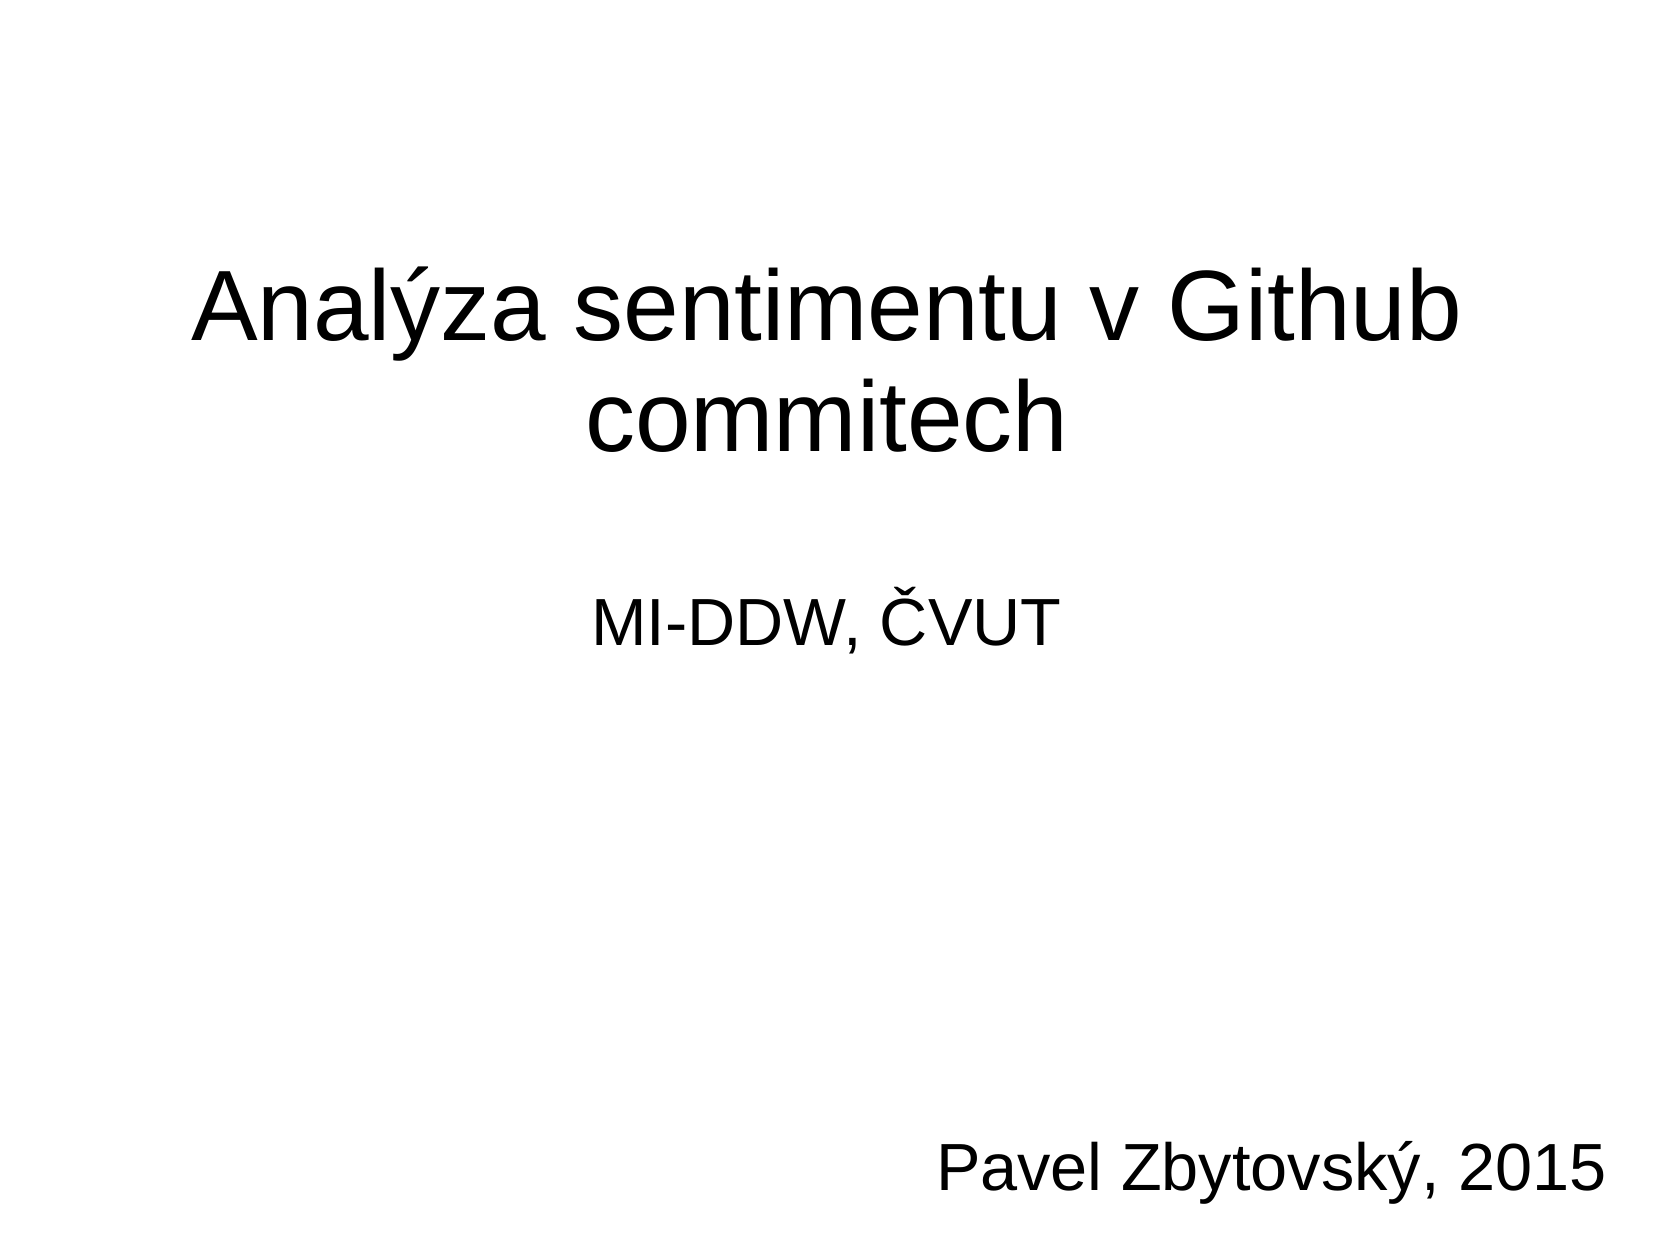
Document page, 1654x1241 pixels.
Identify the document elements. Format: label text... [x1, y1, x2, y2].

text_box Pavel Zbytovský, 2015 [921, 1129, 1622, 1205]
subtitle Analýza sentimentu v Github commitech MI-DDW, ČVUT [82, 49, 1571, 1010]
